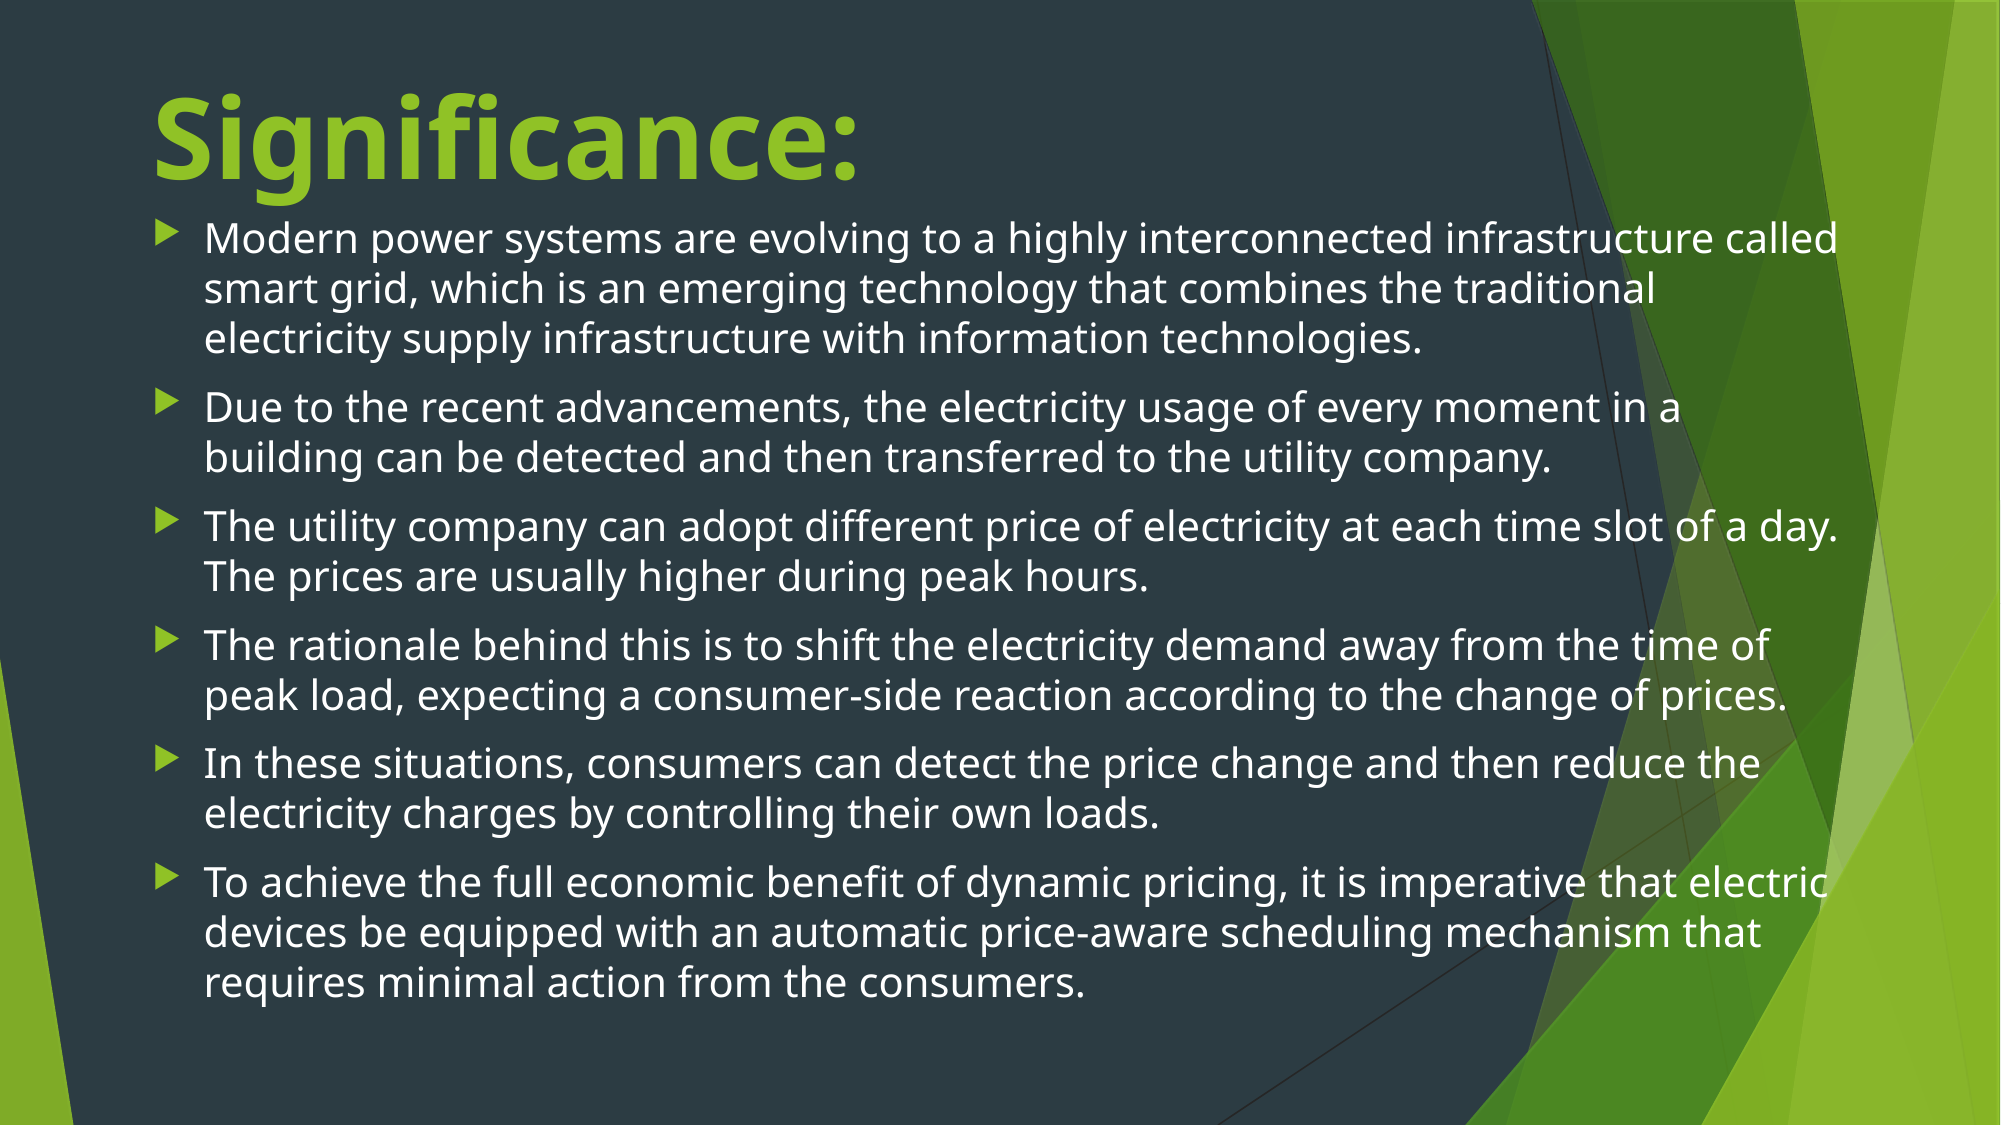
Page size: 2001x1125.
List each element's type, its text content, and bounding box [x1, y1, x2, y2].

title Significance: [137, 59, 1863, 204]
list Modern power systems are evolving to a highly interconnected infrastructure called smart grid, which is an emerging technology that combines the traditional electricity supply infrastructure with information technologies. Due to the recent advancements, the electricity usage of every moment in a building can be detected and then transferred to the utility company. The utility company can adopt different price of electricity at each time slot of a day. The prices are usually higher during peak hours. The rationale behind this is to shift the electricity demand away from the time of peak load, expecting a consumer-side reaction according to the change of prices. In these situations, consumers can detect the price change and then reduce the electricity charges by controlling their own loads. To achieve the full economic benefit of dynamic pricing, it is imperative that electric devices be equipped with an automatic price-aware scheduling mechanism that requires minimal action from the consumers. [137, 204, 1863, 1081]
